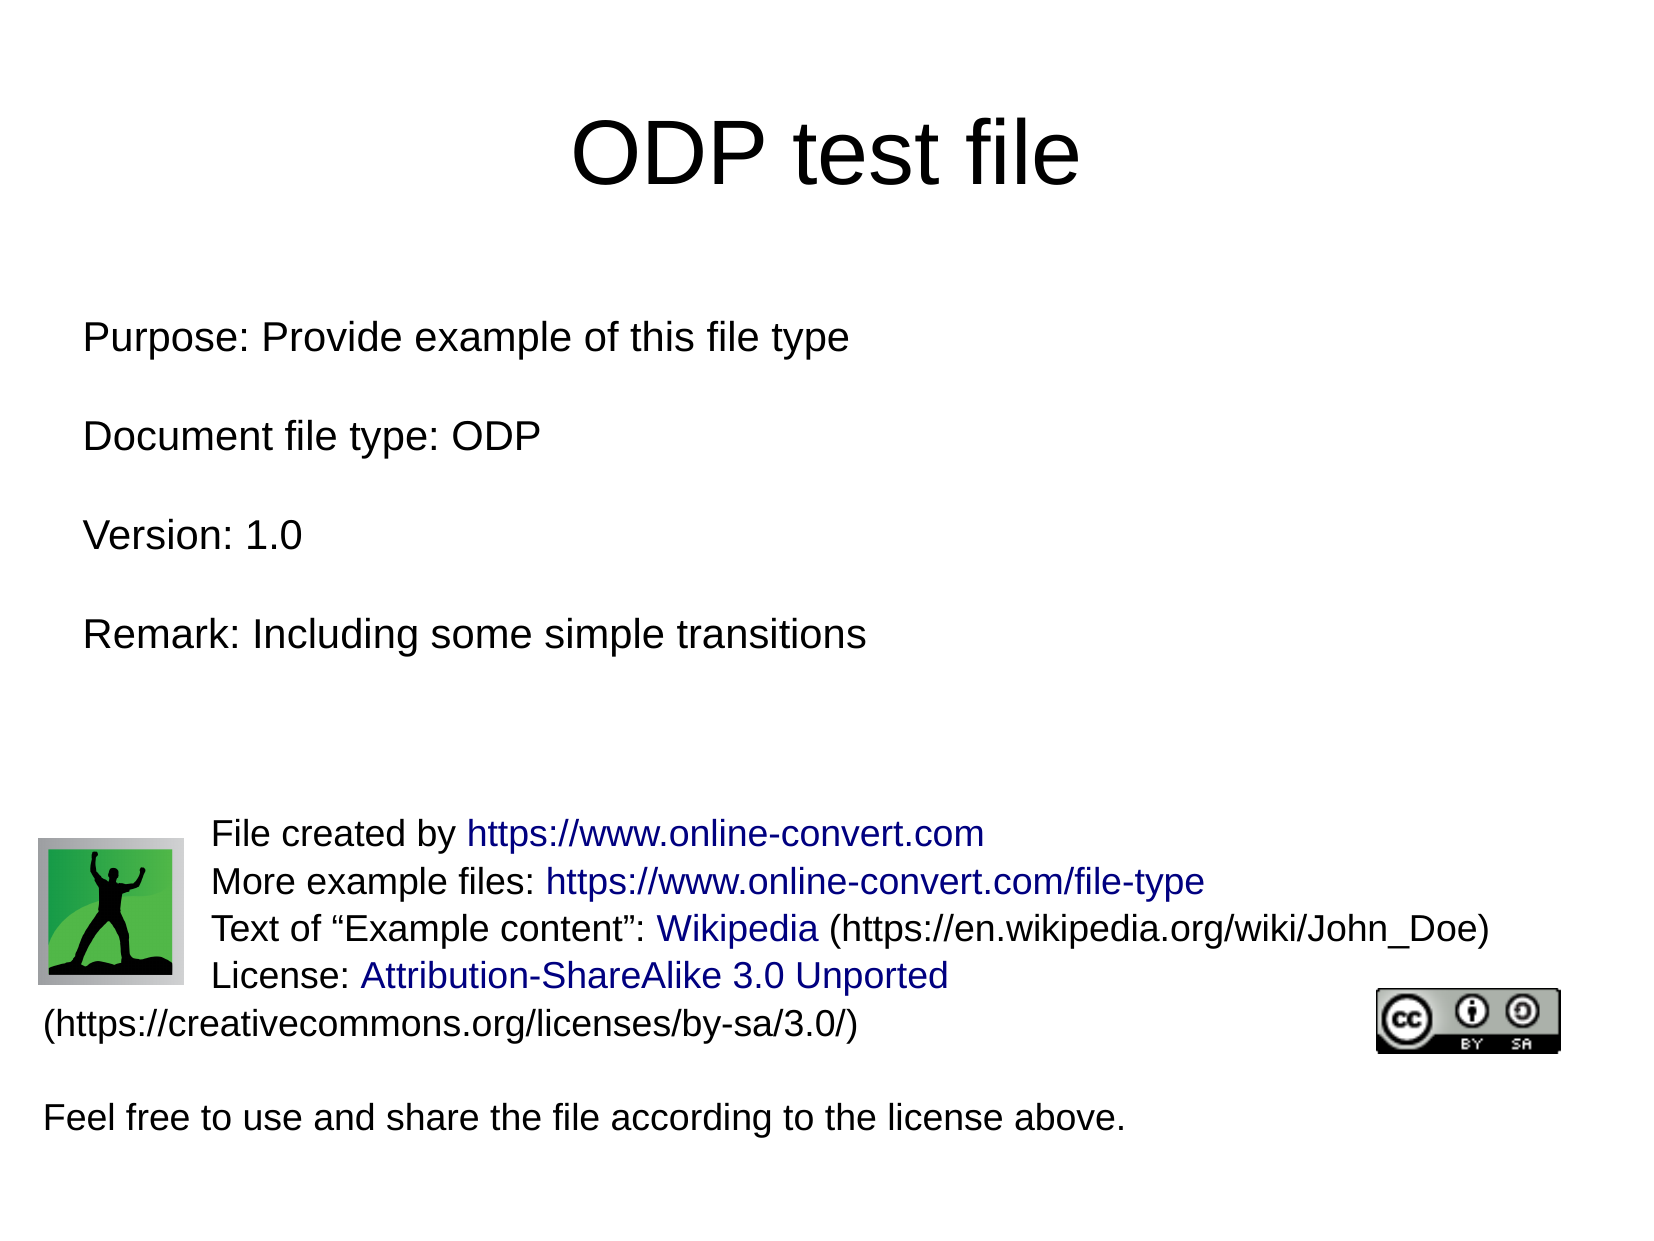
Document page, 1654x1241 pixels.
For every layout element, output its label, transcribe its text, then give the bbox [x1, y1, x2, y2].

picture [1376, 988, 1561, 1054]
title ODP test file [82, 49, 1571, 257]
list File created by https://www.online-convert.com More example files: https://www.online-convert.com/file-type Text of “Example content”: Wikipedia (https://en.wikipedia.org/wiki/John_Doe) License: Attribution-ShareAlike 3.0 Unported (https://creativecommons.org/licenses/by-sa/3.0/) Feel free to use and share the file according to the license above. [42, 812, 1592, 1149]
picture [38, 838, 184, 985]
list Purpose: Provide example of this file type Document file type: ODP Version: 1.0 Remark: Including some simple transitions [82, 290, 1571, 681]
